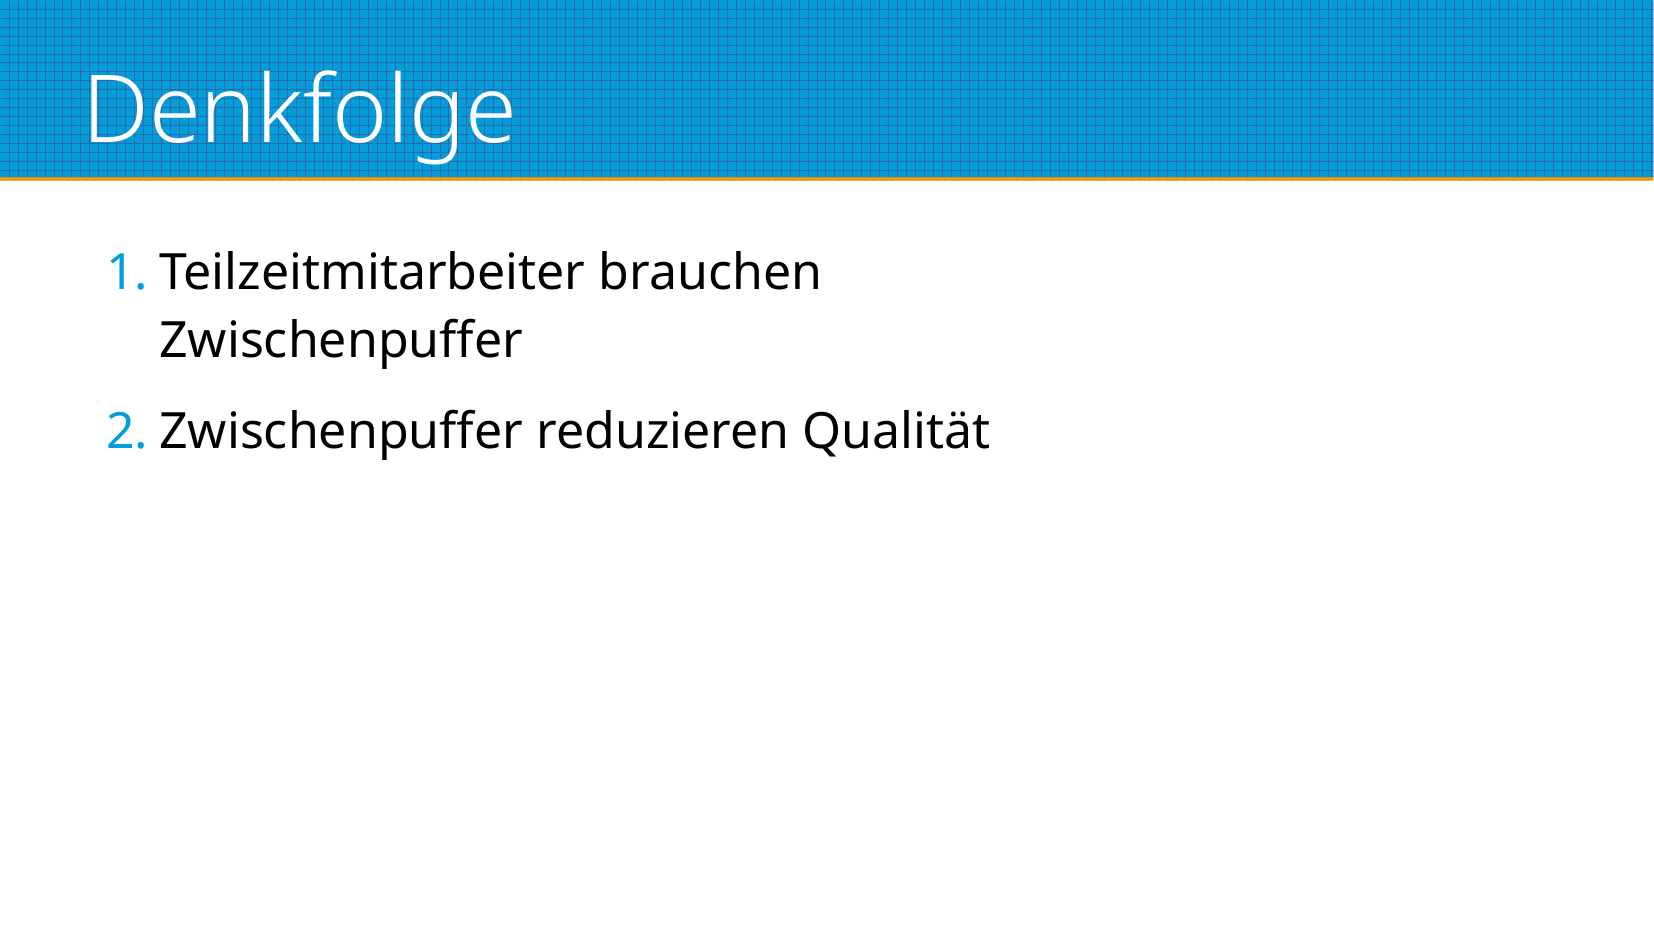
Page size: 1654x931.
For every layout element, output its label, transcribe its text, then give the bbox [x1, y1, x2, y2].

list Teilzeitmitarbeiter brauchen Zwischenpuffer Zwischenpuffer reduzieren Qualität [88, 236, 1093, 811]
title Denkfolge [82, 14, 1571, 171]
